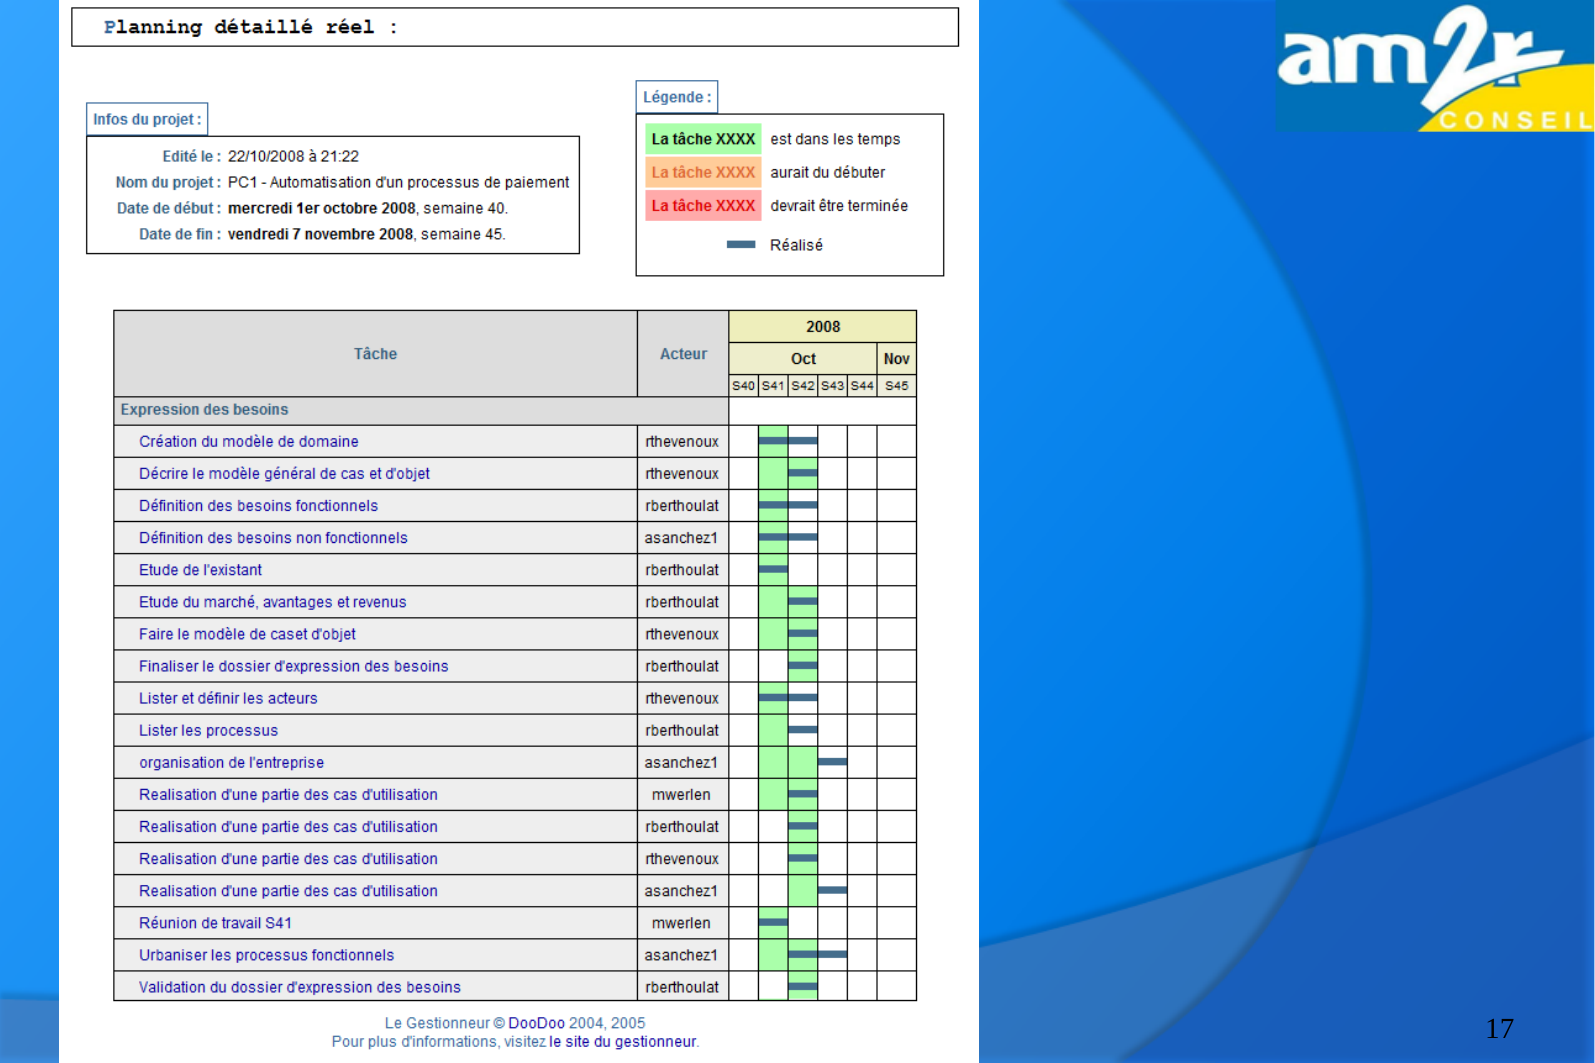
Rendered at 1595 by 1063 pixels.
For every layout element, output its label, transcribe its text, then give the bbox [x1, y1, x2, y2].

picture [0, 0, 1595, 1063]
title Point d'avancement [979, 42, 1253, 220]
